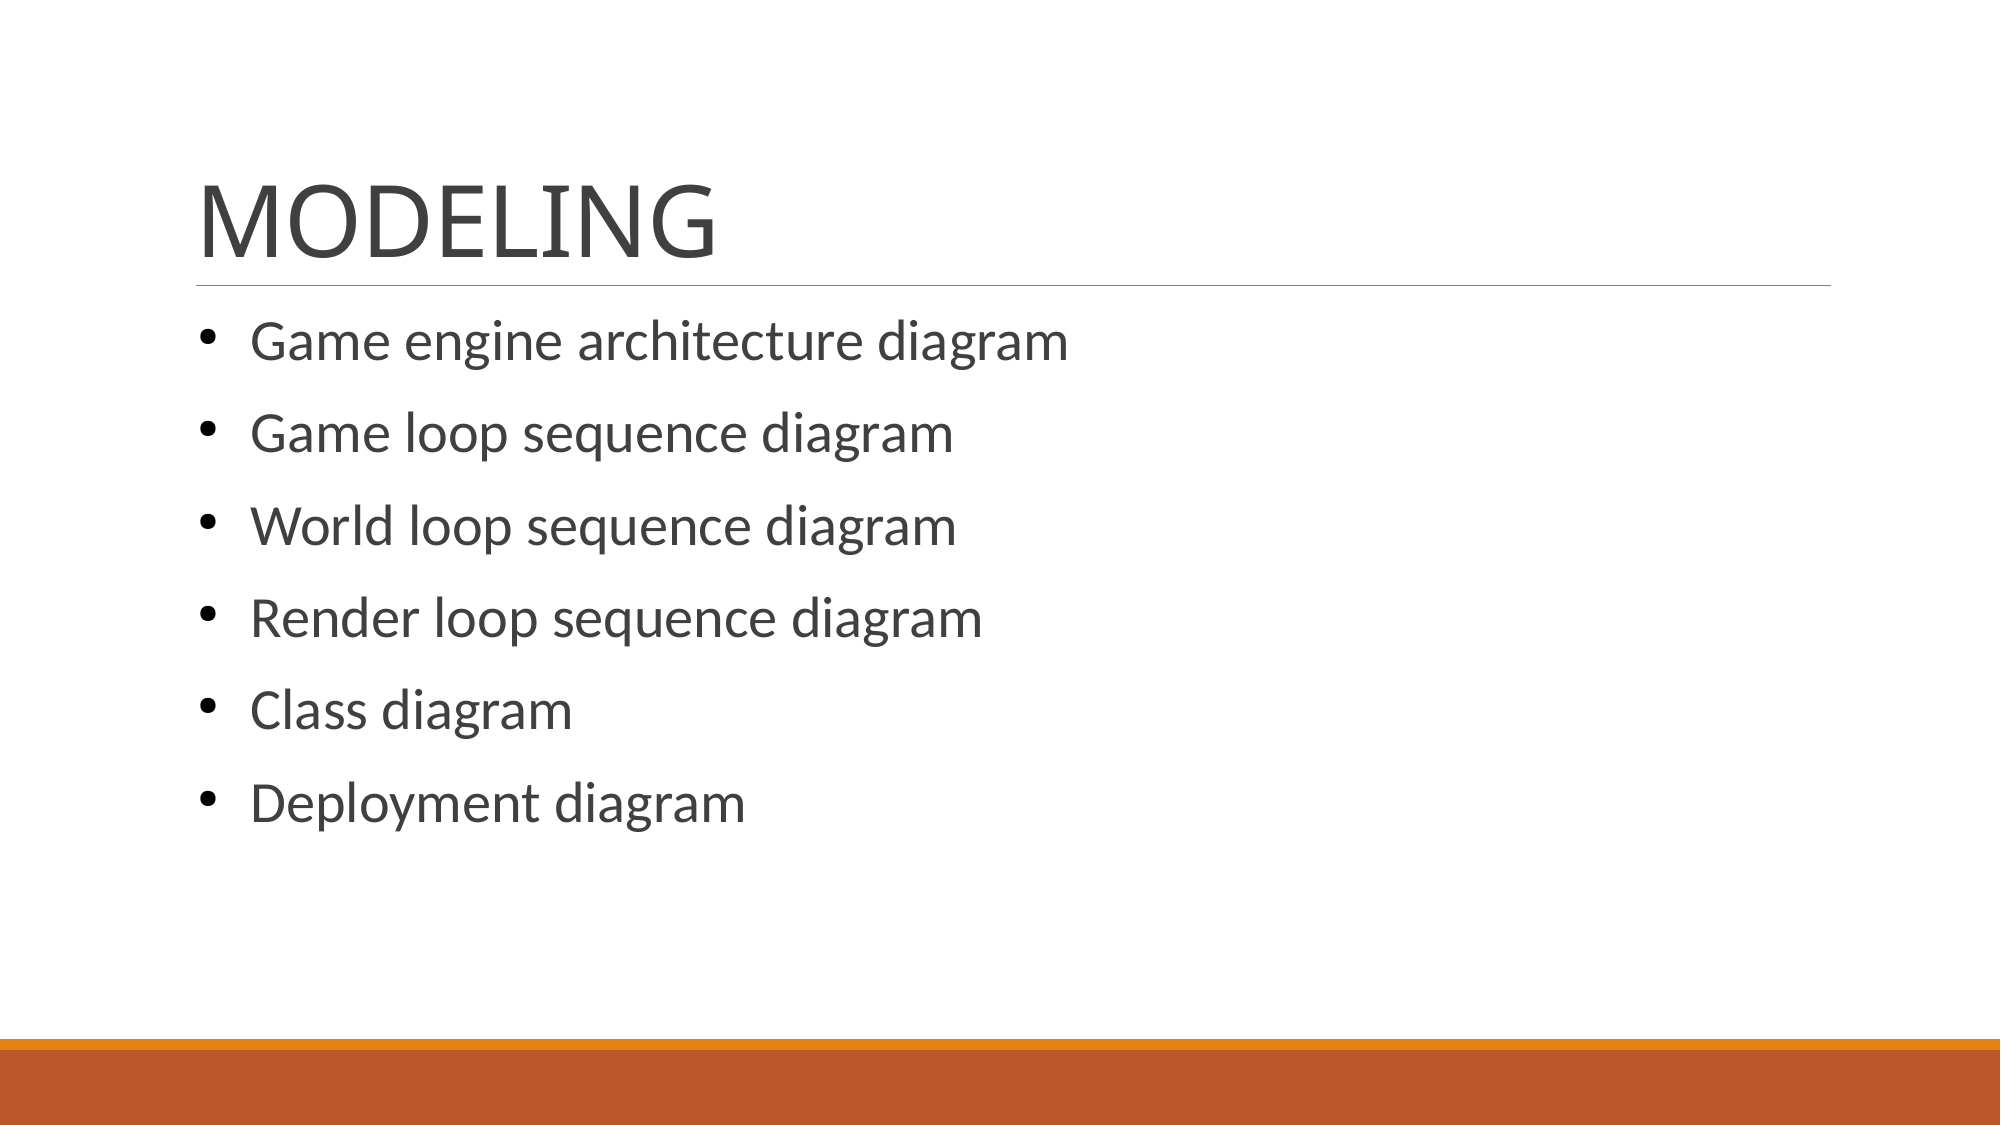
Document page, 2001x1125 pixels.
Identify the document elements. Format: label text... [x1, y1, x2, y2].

list Game engine architecture diagram Game loop sequence diagram World loop sequence diagram Render loop sequence diagram Class diagram Deployment diagram [180, 302, 1830, 963]
title MODELING [180, 47, 1830, 285]
